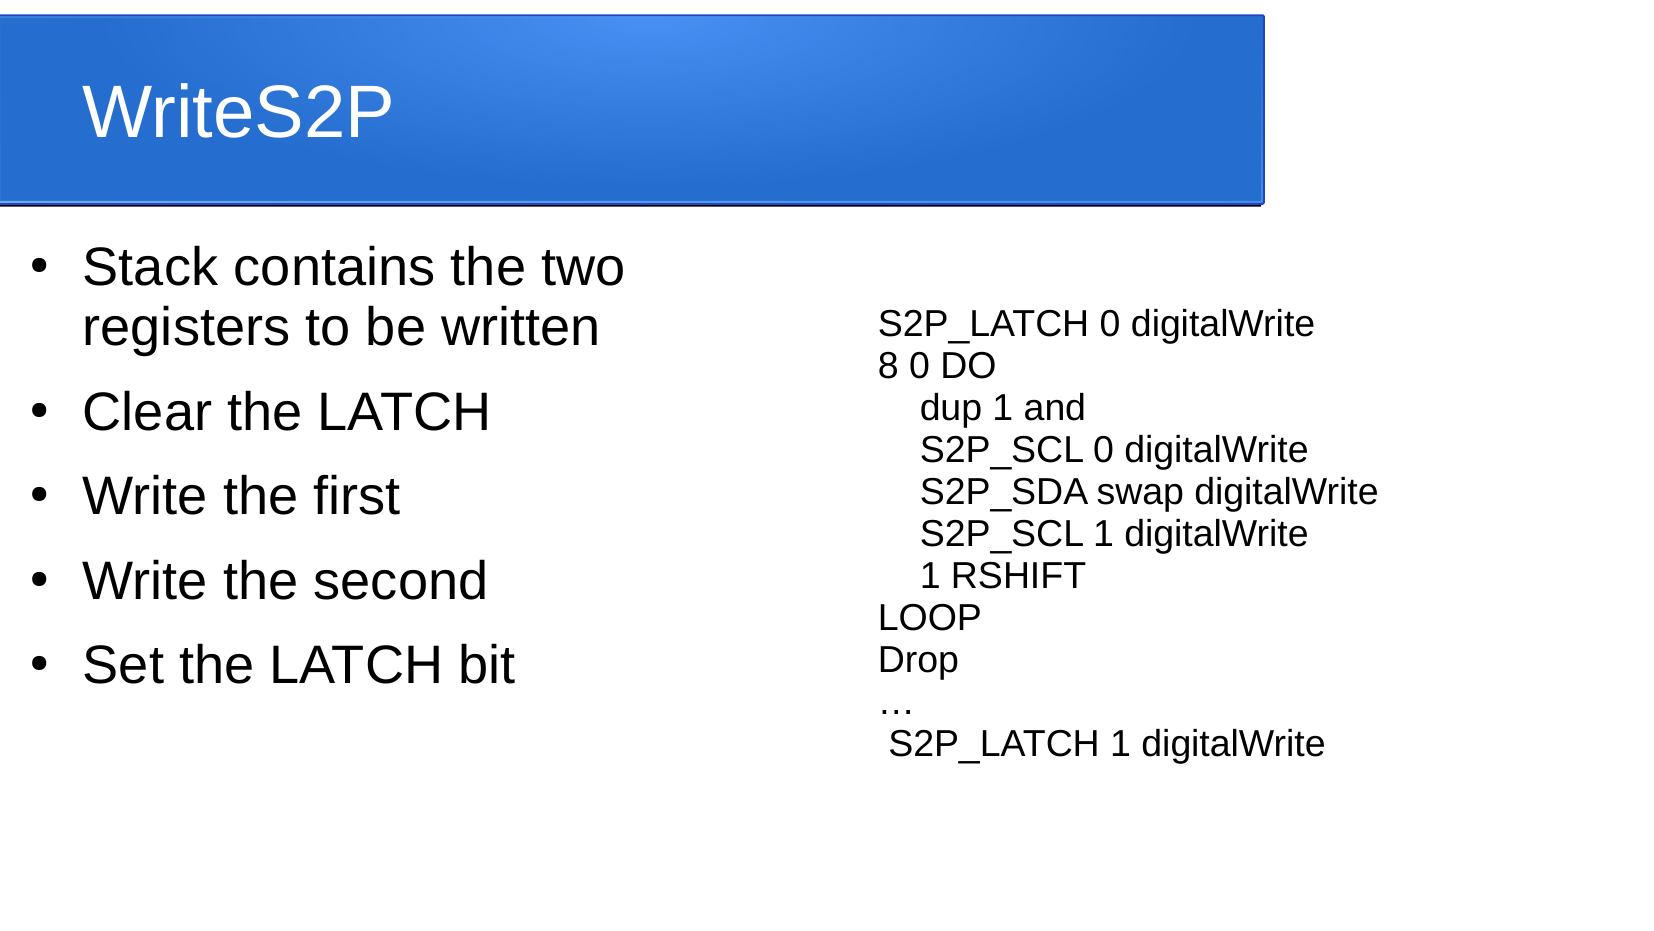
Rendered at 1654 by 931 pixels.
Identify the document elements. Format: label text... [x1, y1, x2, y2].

list Stack contains the two registers to be written Clear the LATCH Write the first Write the second Set the LATCH bit [11, 236, 745, 863]
title WriteS2P [82, 35, 1235, 189]
text_box S2P_LATCH 0 digitalWrite 8 0 DO dup 1 and S2P_SCL 0 digitalWrite S2P_SDA swap digitalWrite S2P_SCL 1 digitalWrite 1 RSHIFT LOOP Drop … S2P_LATCH 1 digitalWrite [821, 295, 1394, 792]
